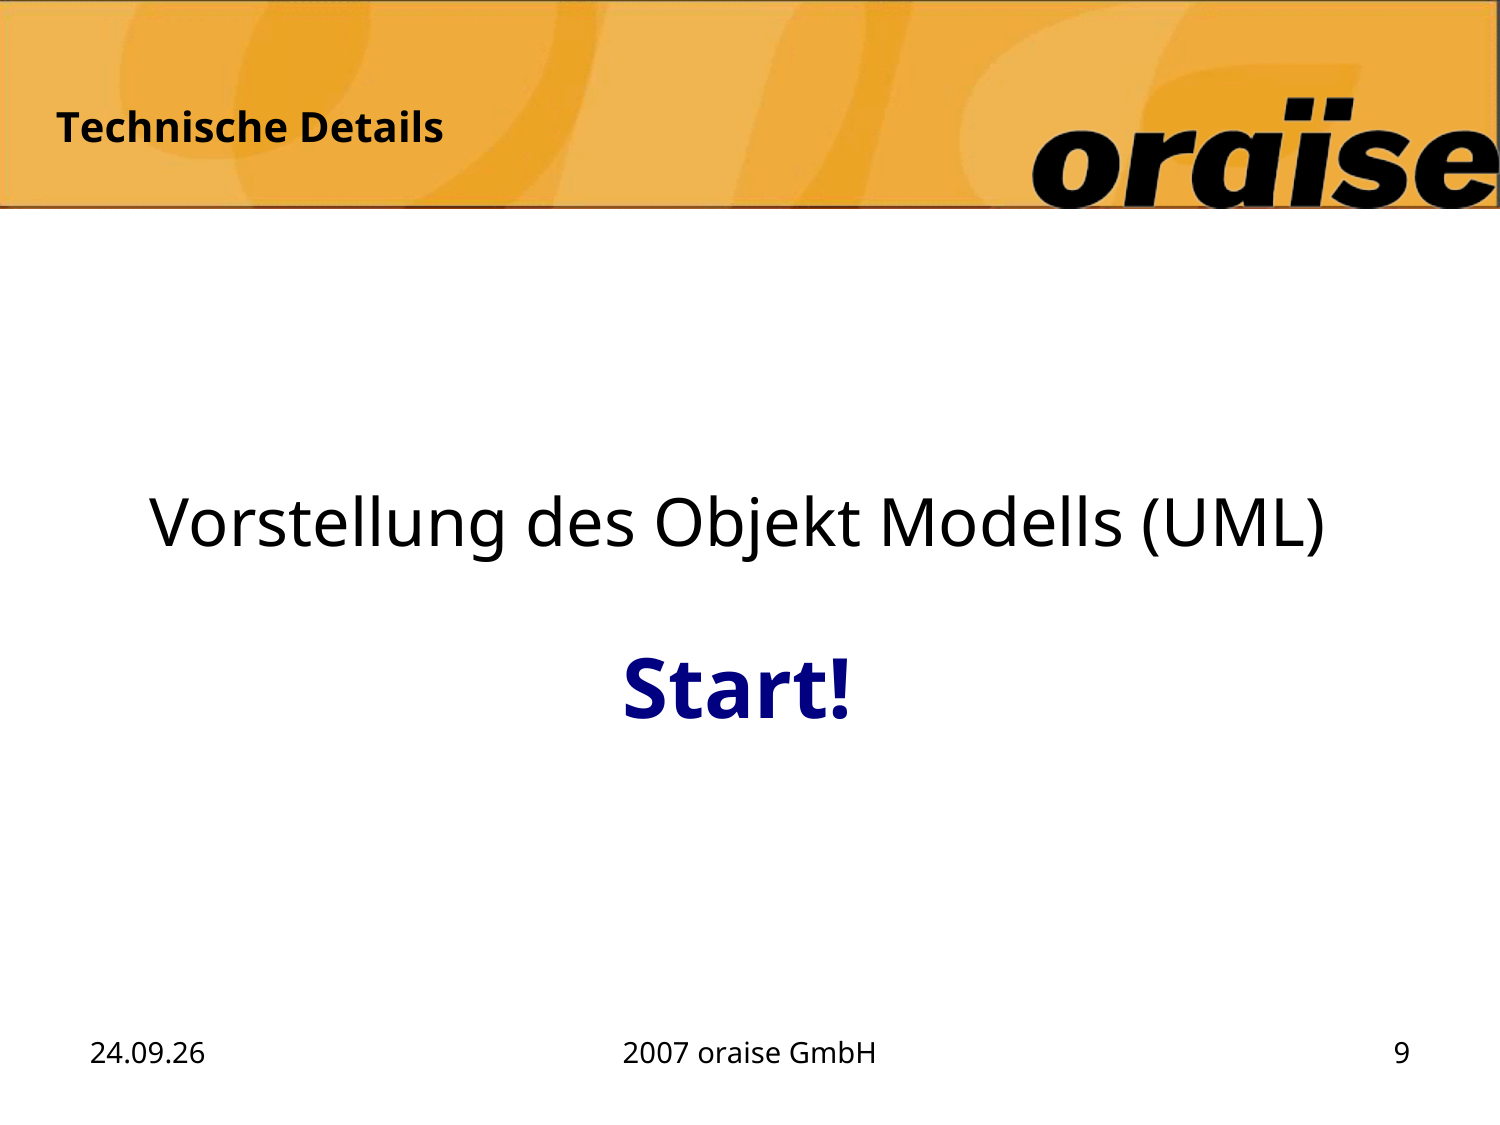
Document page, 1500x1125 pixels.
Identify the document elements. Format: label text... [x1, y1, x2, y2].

text_box Technische Details [41, 90, 975, 163]
text_box Start! [607, 621, 916, 739]
picture [1032, 97, 1500, 209]
chart [0, 0, 1500, 209]
text_box Vorstellung des Objekt Modells (UML) [88, 479, 1388, 562]
